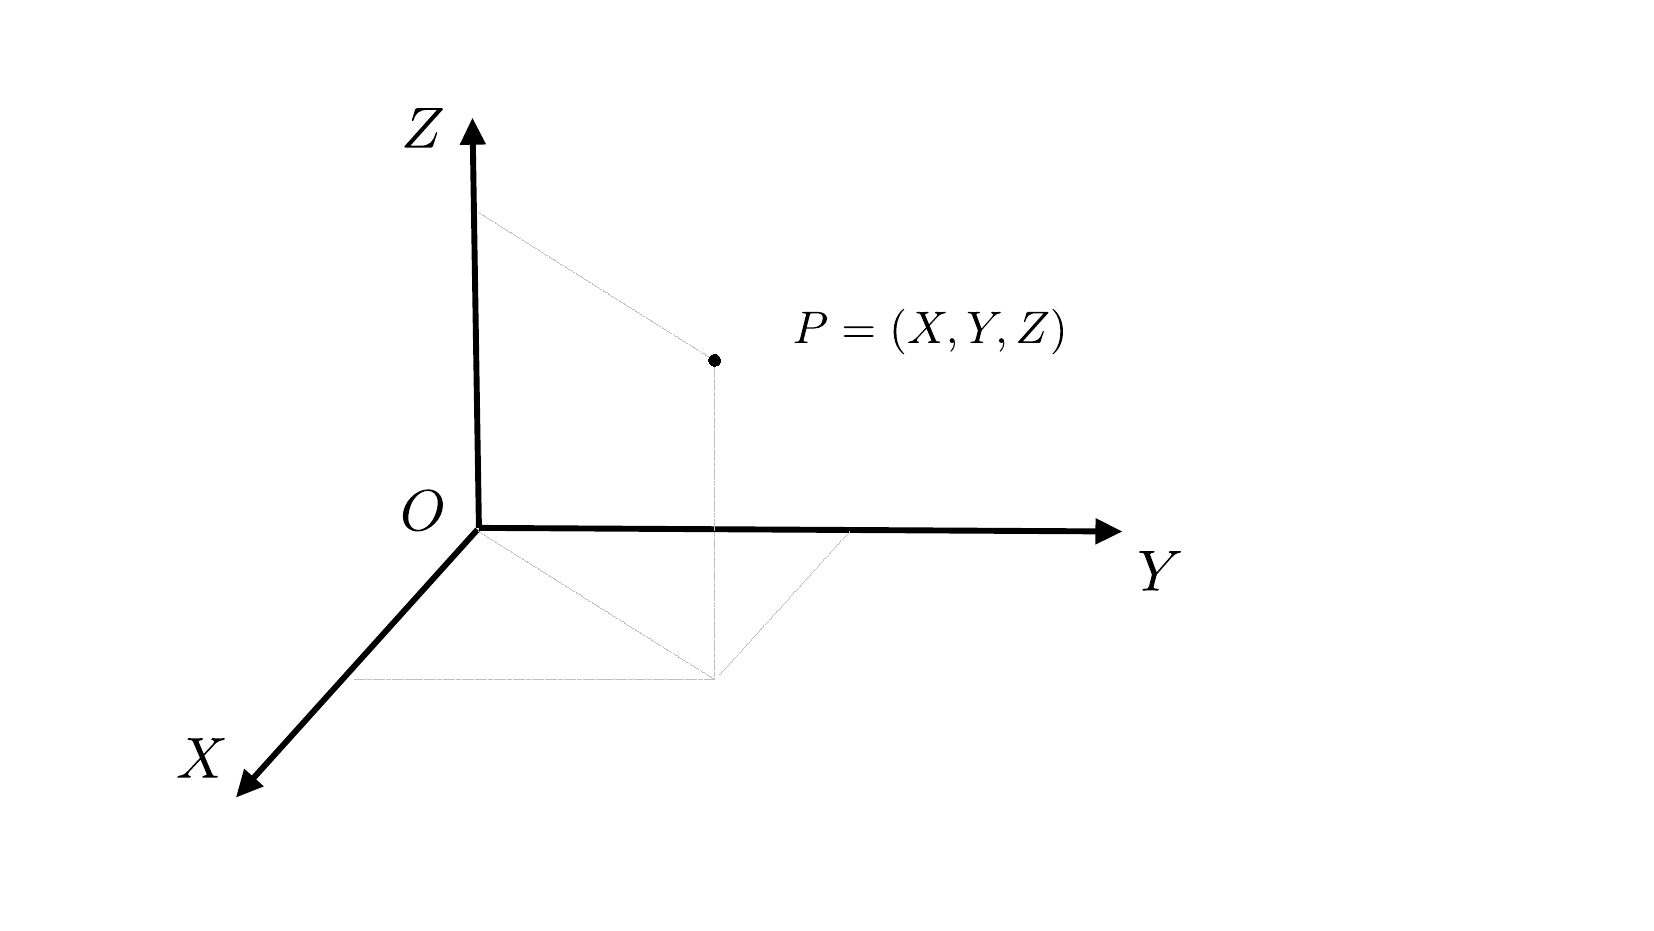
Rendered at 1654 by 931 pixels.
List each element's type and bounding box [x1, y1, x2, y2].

picture [404, 108, 443, 148]
picture [794, 308, 1063, 355]
picture [177, 738, 225, 778]
text_box [708, 354, 721, 367]
picture [402, 489, 443, 532]
picture [1138, 551, 1182, 591]
